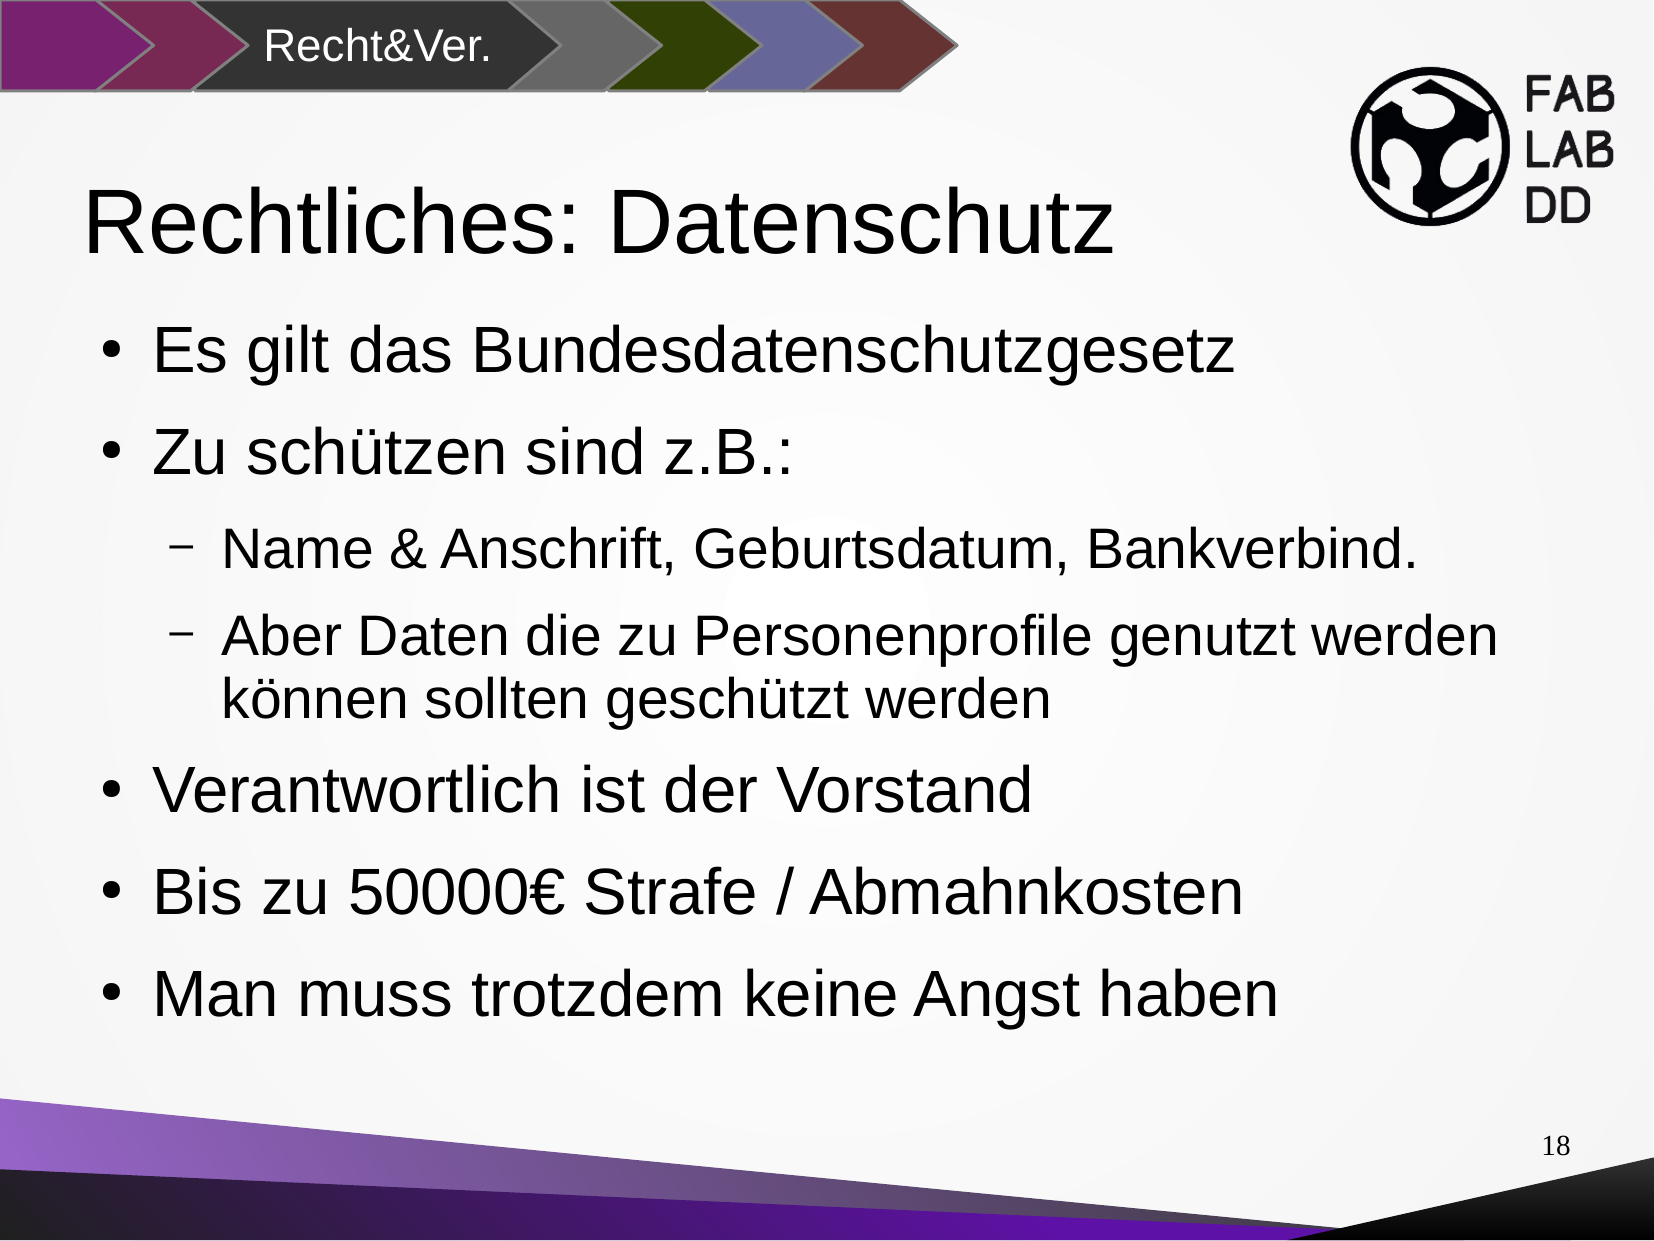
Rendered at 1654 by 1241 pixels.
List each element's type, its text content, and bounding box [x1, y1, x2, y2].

list Es gilt das Bundesdatenschutzgesetz Zu schützen sind z.B.: Name & Anschrift, Geburtsdatum, Bankverbind. Aber Daten die zu Personenprofile genutzt werden können sollten geschützt werden Verantwortlich ist der Vorstand Bis zu 50000€ Strafe / Abmahnkosten Man muss trotzdem keine Angst haben [82, 313, 1538, 1034]
text_box Recht&Ver. [194, 0, 562, 91]
text_box [509, 0, 958, 91]
text_box [0, 0, 249, 91]
title Rechtliches: Datenschutz [82, 118, 1300, 313]
picture [1324, 36, 1642, 257]
